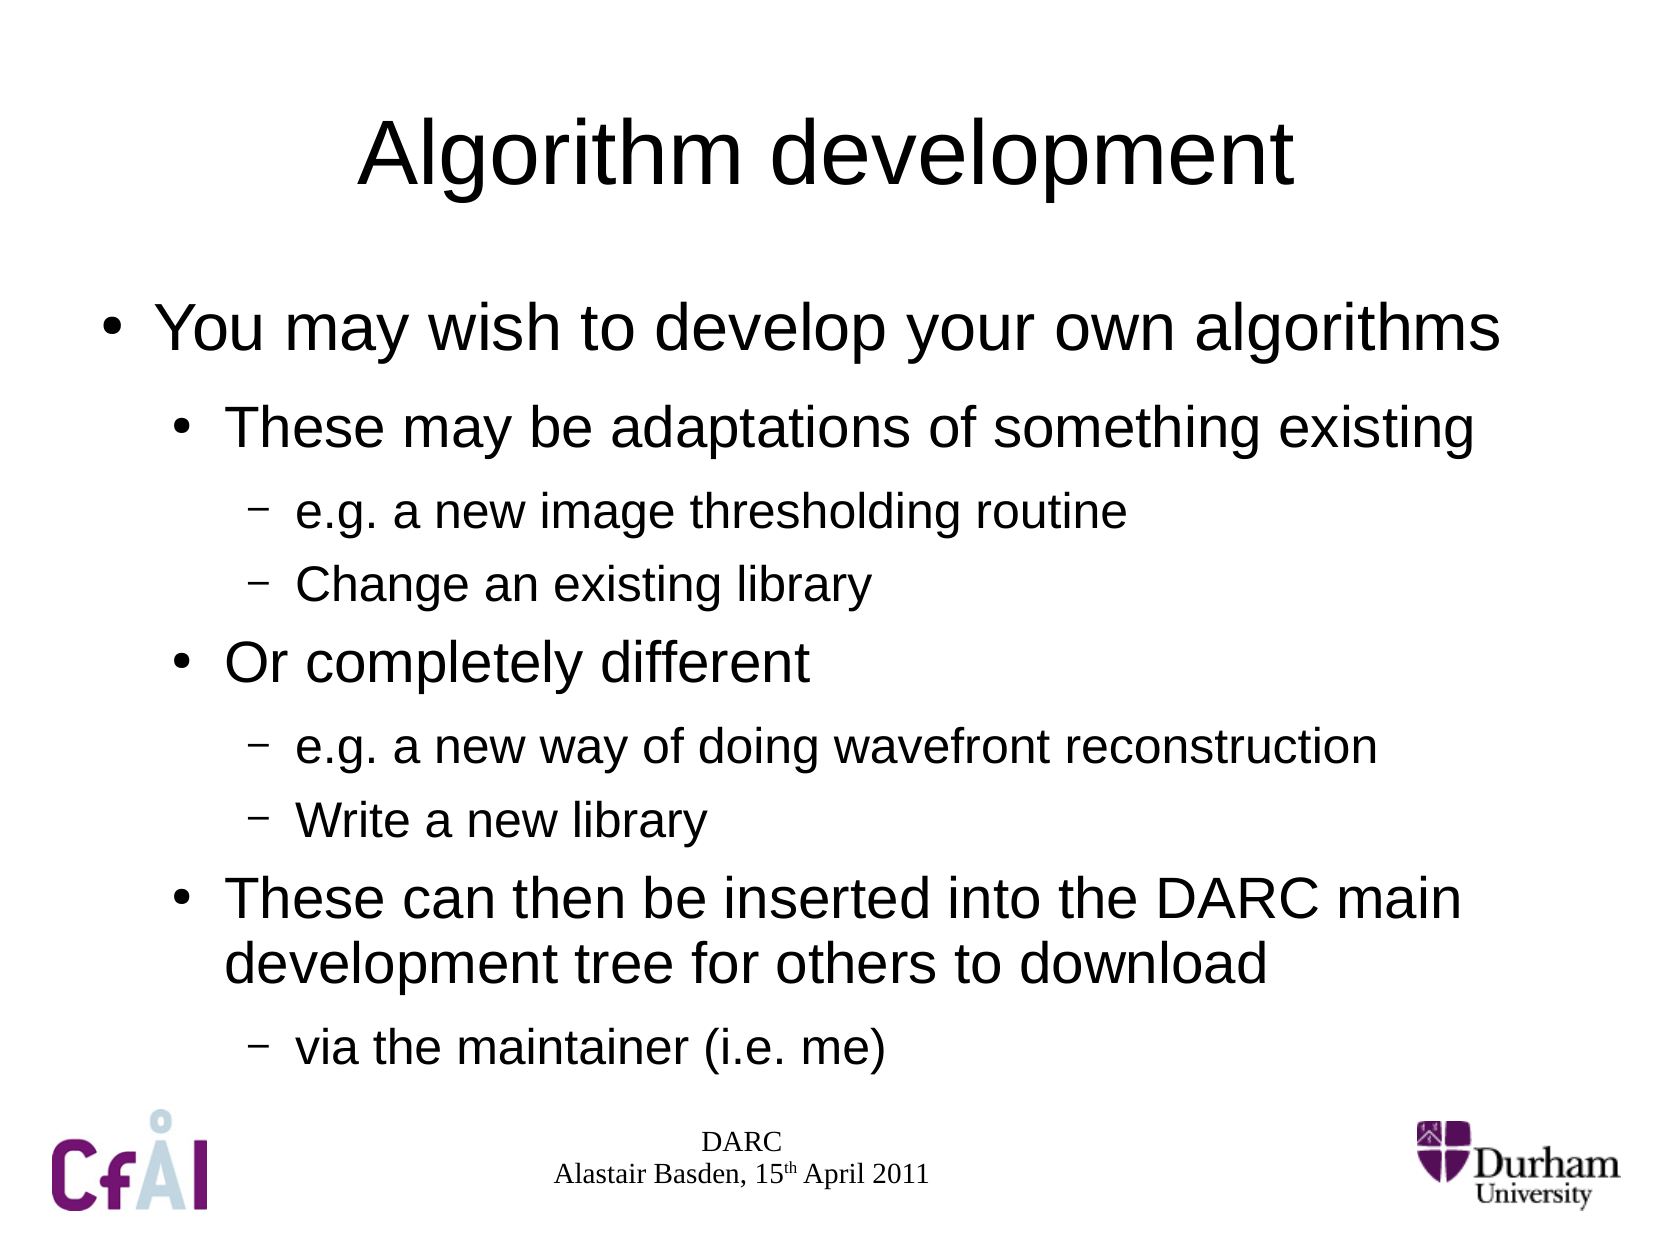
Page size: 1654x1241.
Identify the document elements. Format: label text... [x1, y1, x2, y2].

list You may wish to develop your own algorithms These may be adaptations of something existing e.g. a new image thresholding routine Change an existing library Or completely different e.g. a new way of doing wavefront reconstruction Write a new library These can then be inserted into the DARC main development tree for others to download via the maintainer (i.e. me) [82, 290, 1571, 1109]
picture [52, 1109, 207, 1211]
title Algorithm development [82, 56, 1571, 250]
picture [1417, 1121, 1621, 1211]
